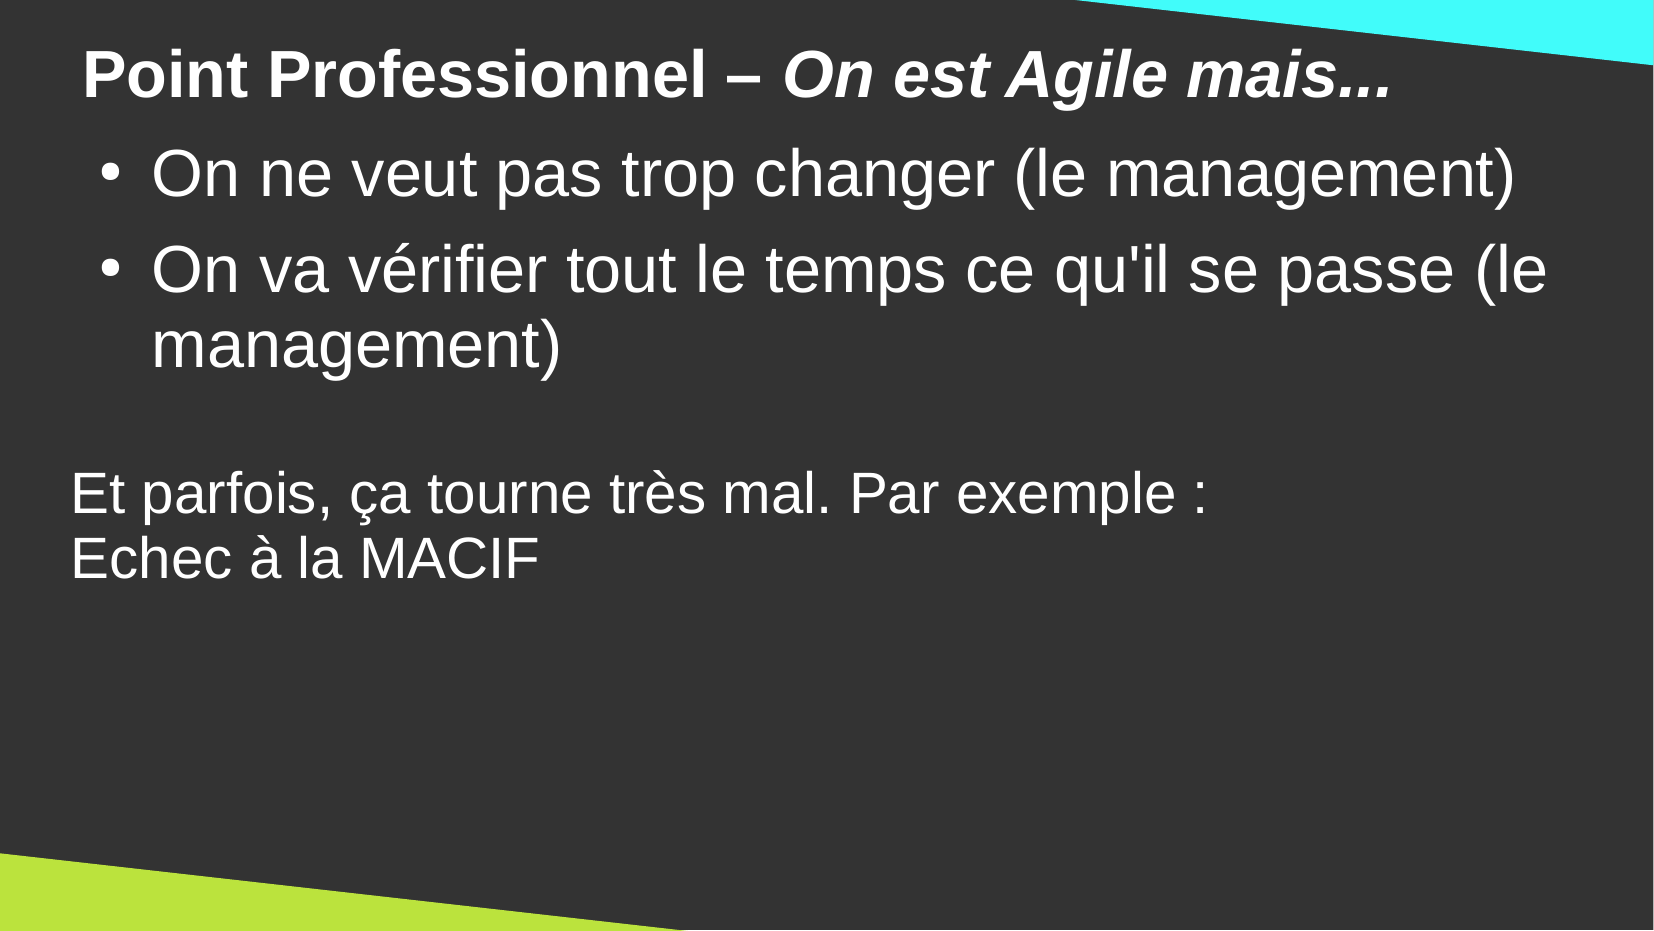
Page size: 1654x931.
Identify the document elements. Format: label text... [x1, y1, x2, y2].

title Point Professionnel – On est Agile mais... [82, 37, 1571, 122]
title Et parfois, ça tourne très mal. Par exemple : Echec à la MACIF [70, 460, 1654, 591]
list On ne veut pas trop changer (le management) On va vérifier tout le temps ce qu'il se passe (le management) [80, 135, 1605, 402]
text_box [0, 853, 688, 931]
text_box [1075, 0, 1654, 66]
